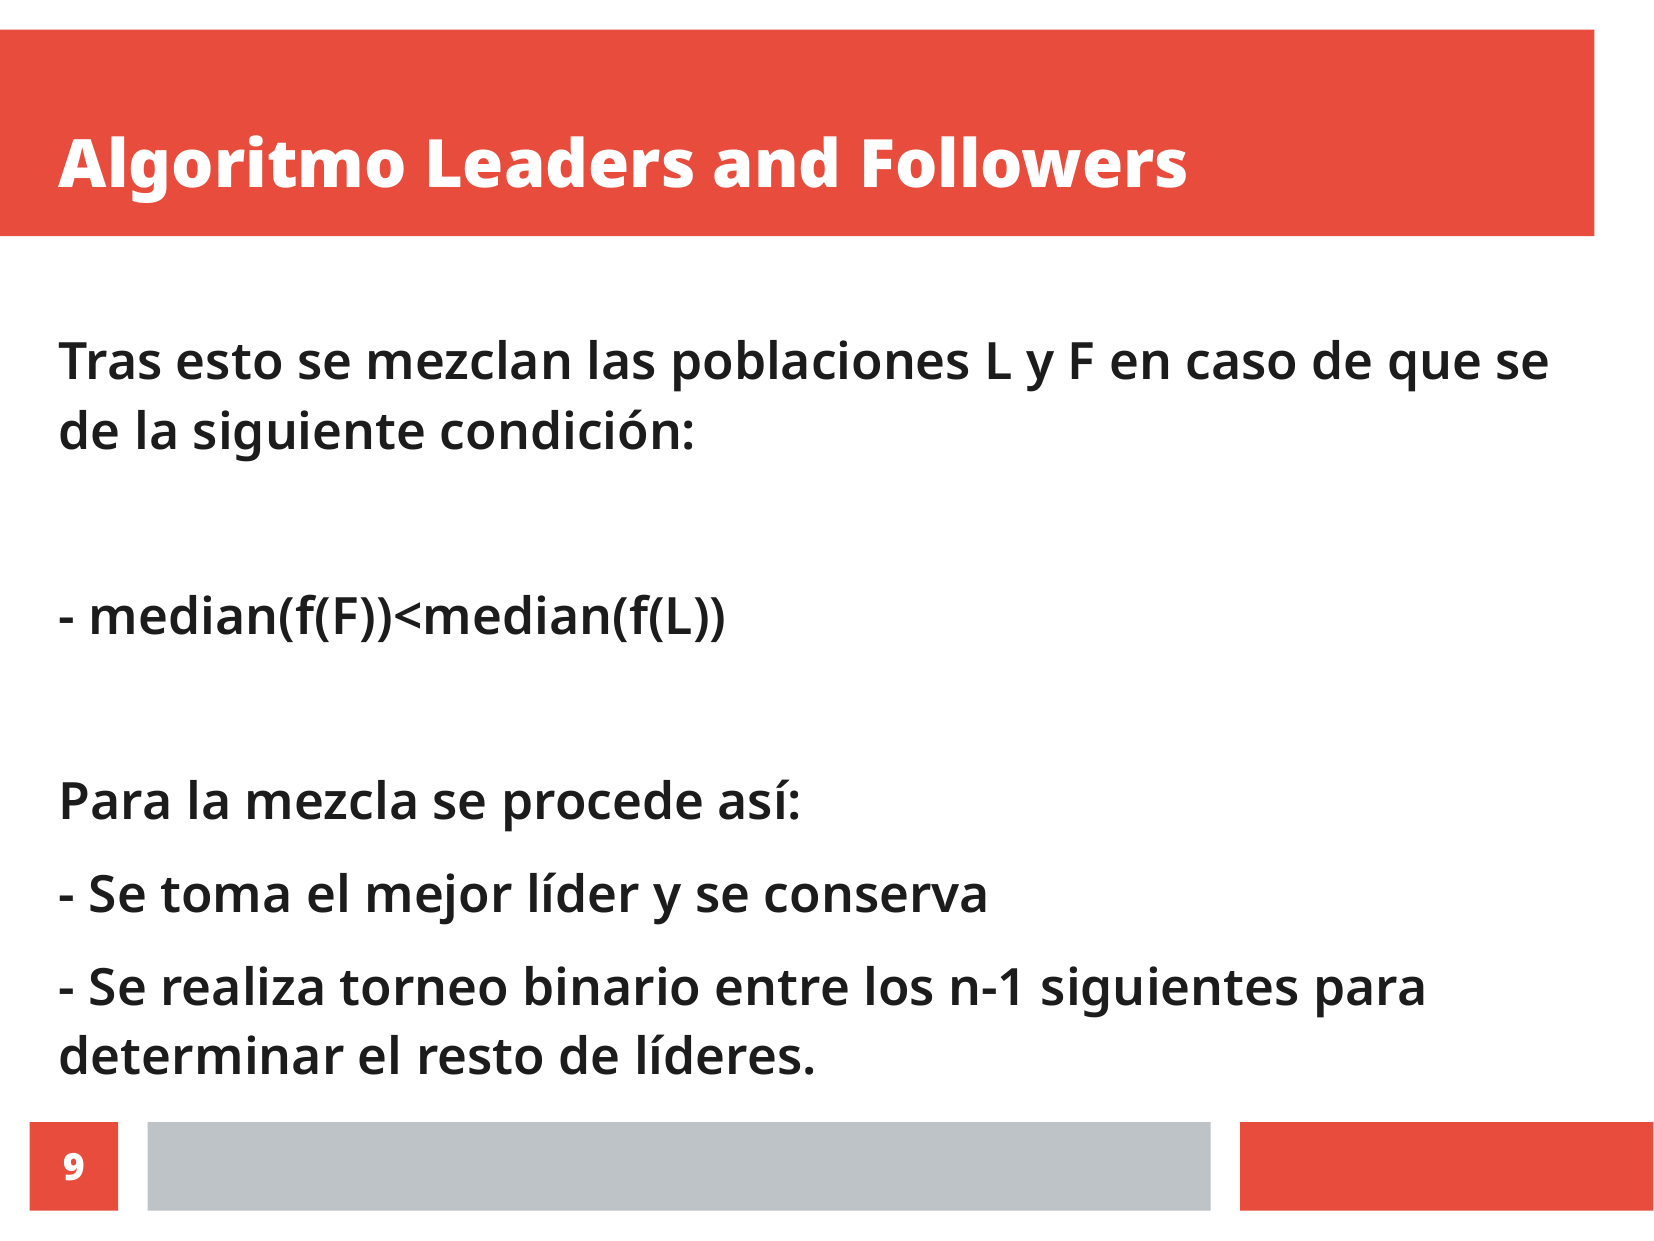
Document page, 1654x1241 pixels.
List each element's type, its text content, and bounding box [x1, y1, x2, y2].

title Algoritmo Leaders and Followers [59, 59, 1595, 207]
list Tras esto se mezclan las poblaciones L y F en caso de que se de la siguiente condición: - median(f(F))<median(f(L)) Para la mezcla se procede así: - Se toma el mejor líder y se conserva - Se realiza torneo binario entre los n-1 siguientes para determinar el resto de líderes. [59, 324, 1565, 1093]
